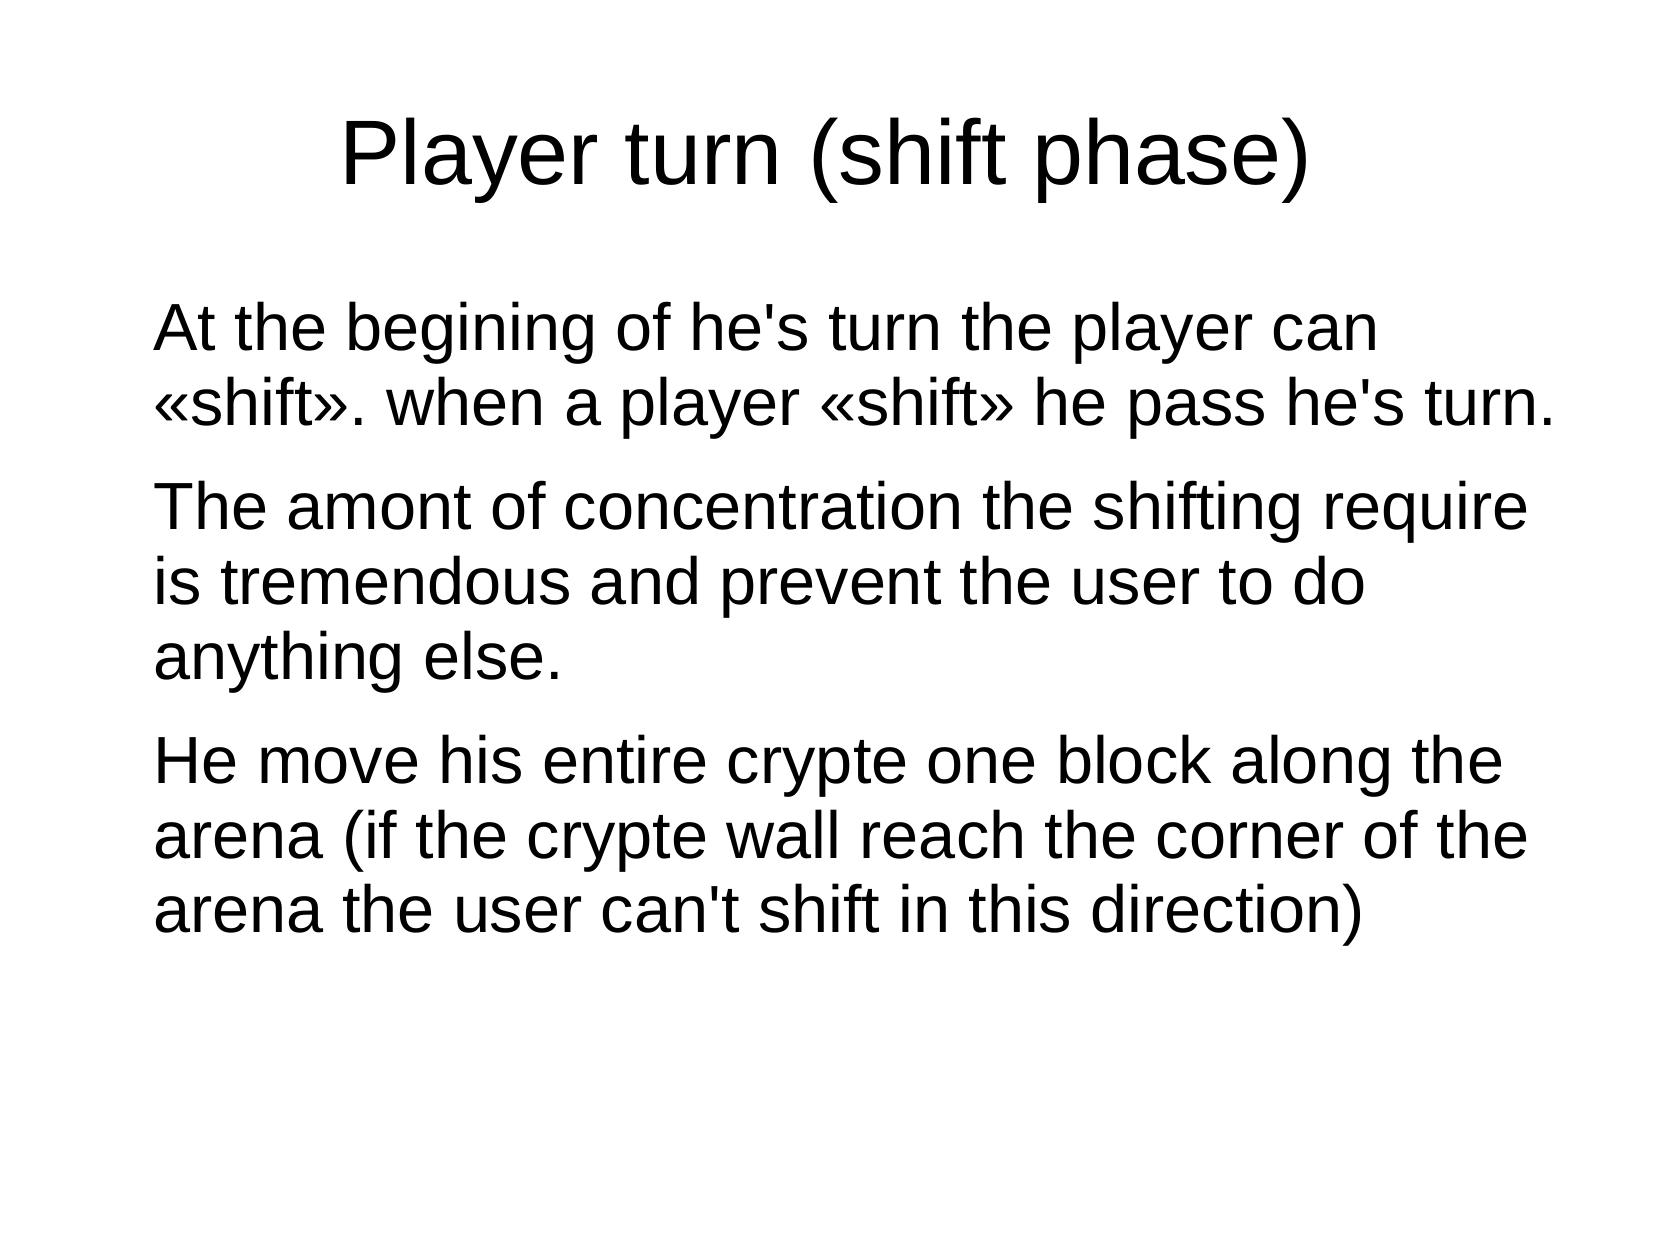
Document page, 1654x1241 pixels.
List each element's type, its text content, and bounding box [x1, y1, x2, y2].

title Player turn (shift phase) [82, 49, 1571, 257]
list At the begining of he's turn the player can «shift». when a player «shift» he pass he's turn. The amont of concentration the shifting require is tremendous and prevent the user to do anything else. He move his entire crypte one block along the arena (if the crypte wall reach the corner of the arena the user can't shift in this direction) [82, 290, 1571, 1109]
